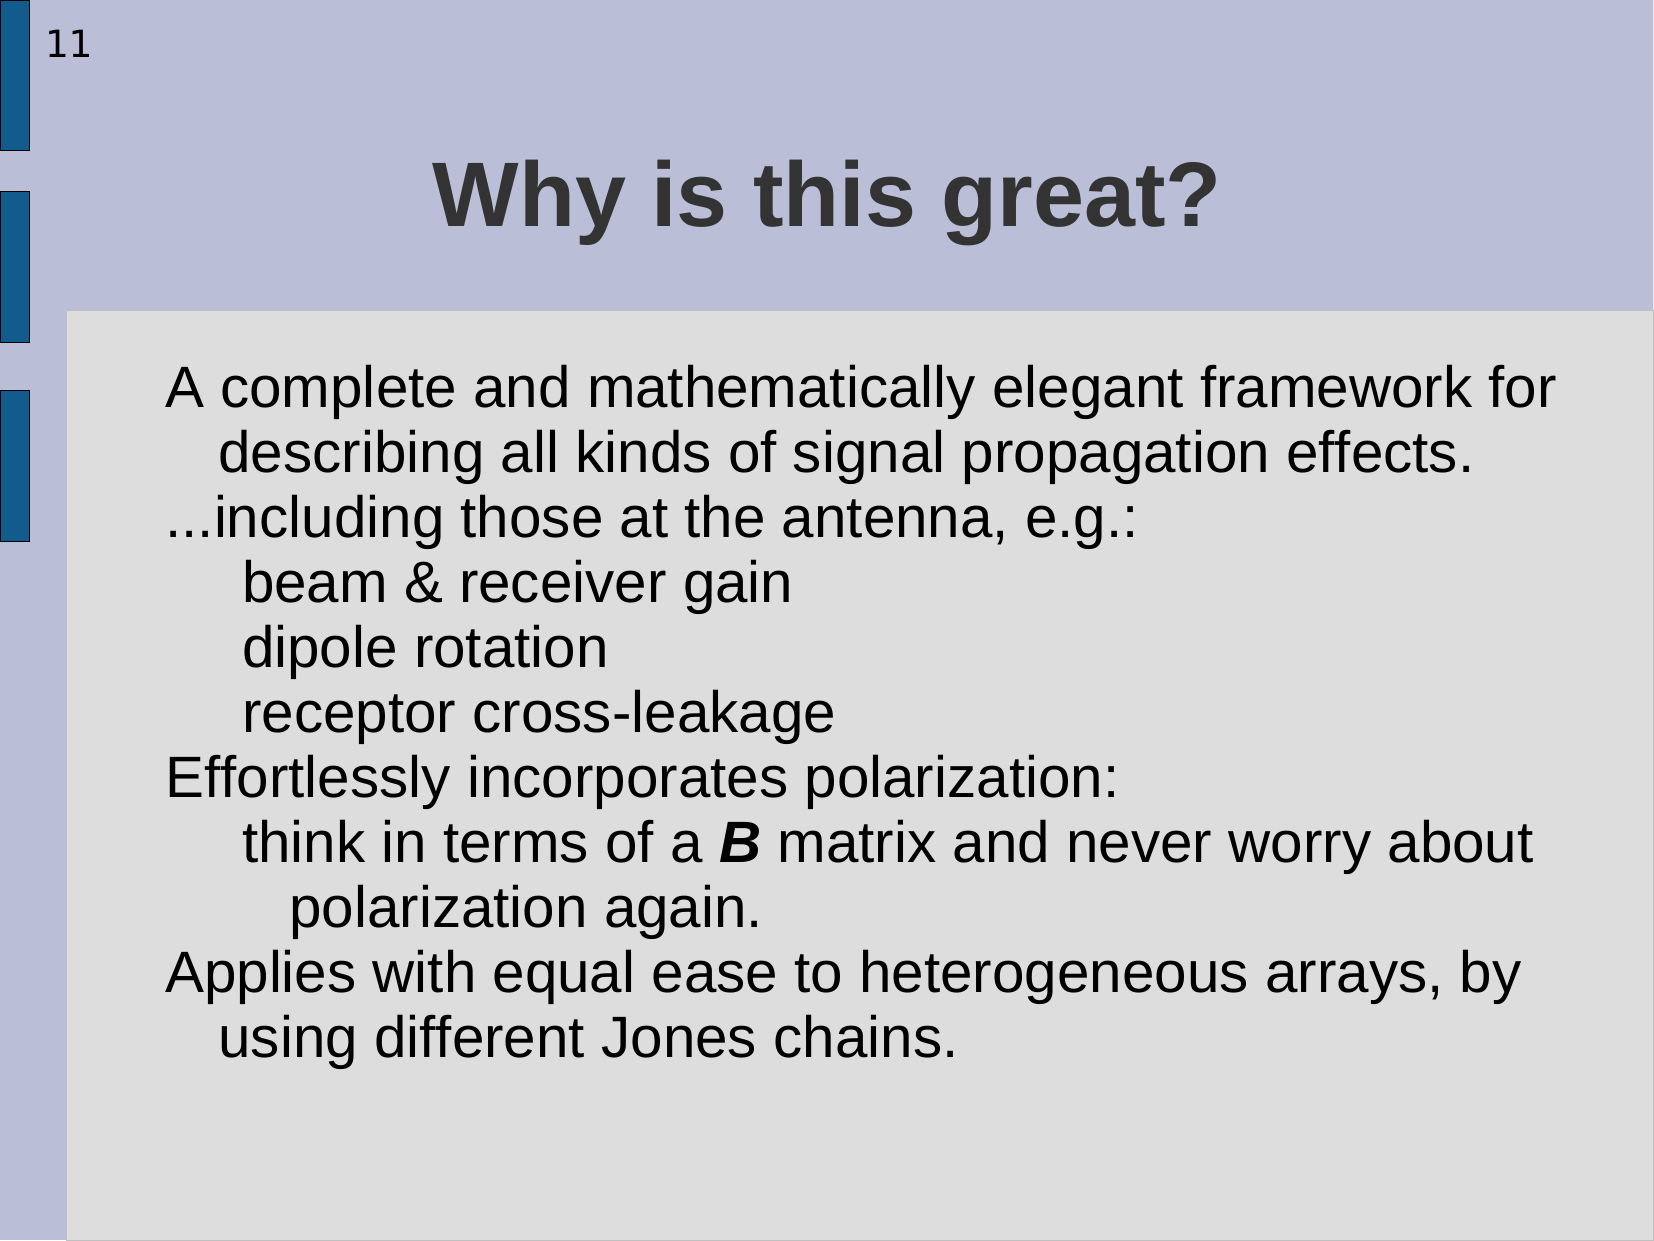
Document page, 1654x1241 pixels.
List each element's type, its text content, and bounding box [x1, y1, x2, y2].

text_box <number> [32, 15, 267, 89]
title Why is this great? [121, 91, 1534, 299]
list A complete and mathematically elegant framework for describing all kinds of signal propagation effects. ...including those at the antenna, e.g.: beam & receiver gain dipole rotation receptor cross-leakage Effortlessly incorporates polarization: think in terms of a B matrix and never worry about polarization again. Applies with equal ease to heterogeneous arrays, by using different Jones chains. [147, 354, 1560, 1168]
